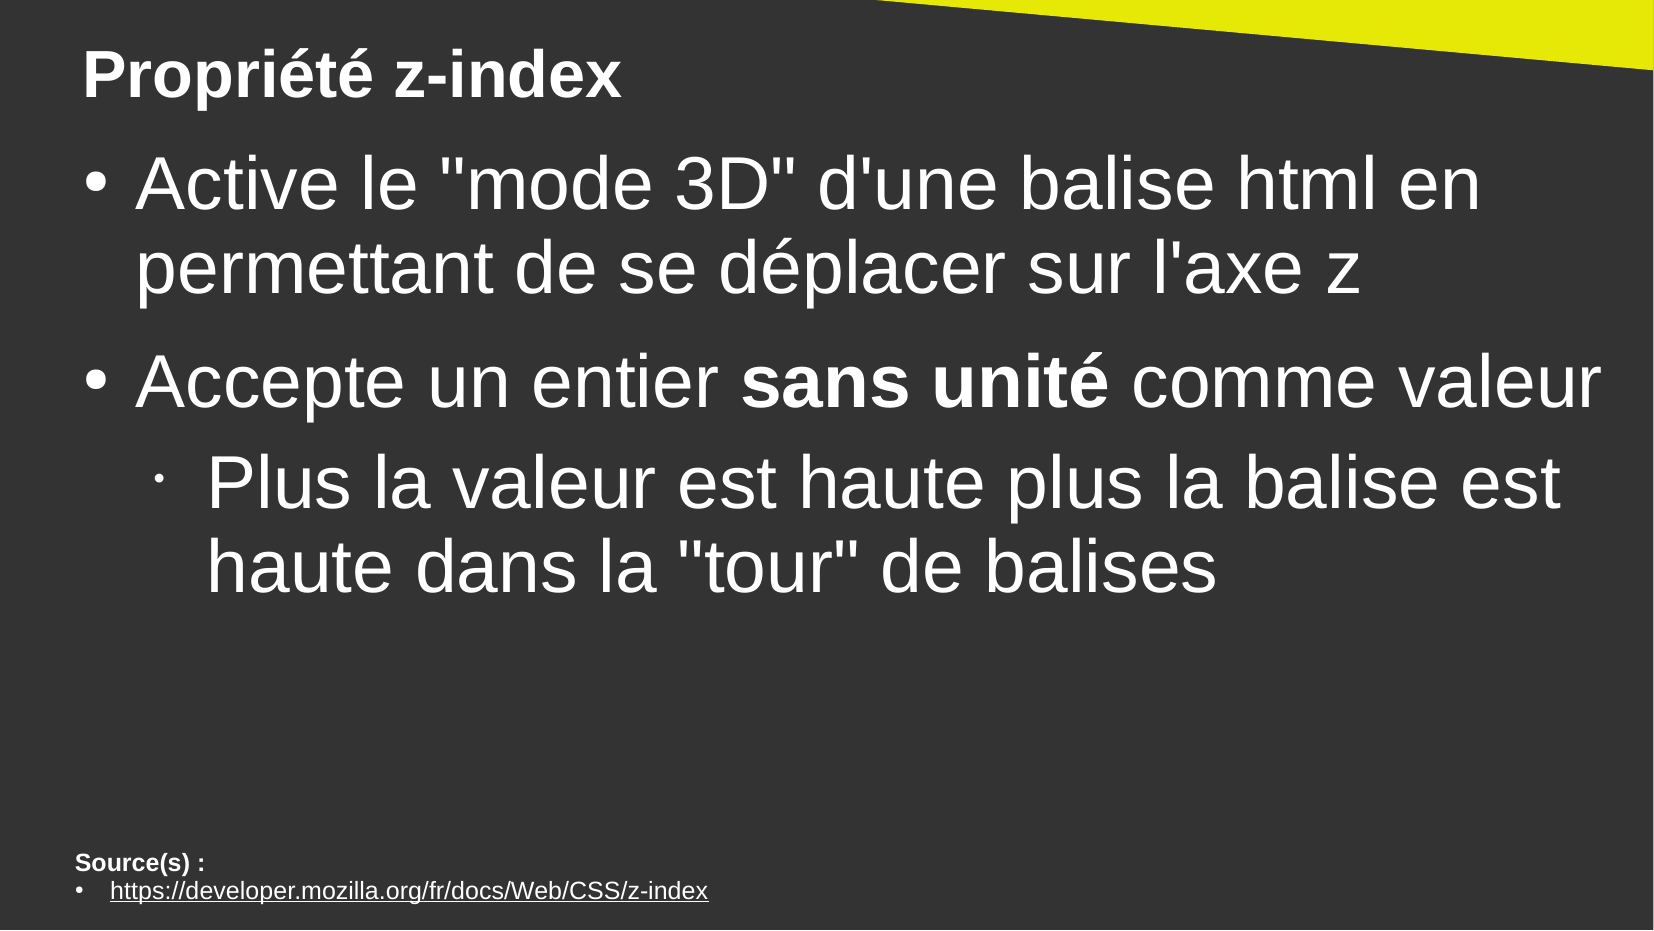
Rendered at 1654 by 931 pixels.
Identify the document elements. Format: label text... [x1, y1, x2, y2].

title Propriété z-index [82, 37, 1571, 114]
list Active le "mode 3D" d'une balise html en permettant de se déplacer sur l'axe z Accepte un entier sans unité comme valeur Plus la valeur est haute plus la balise est haute dans la "tour" de balises [64, 141, 1604, 709]
text_box [875, 0, 1654, 71]
text_box Source(s) : https://developer.mozilla.org/fr/docs/Web/CSS/z-index [60, 841, 1546, 931]
